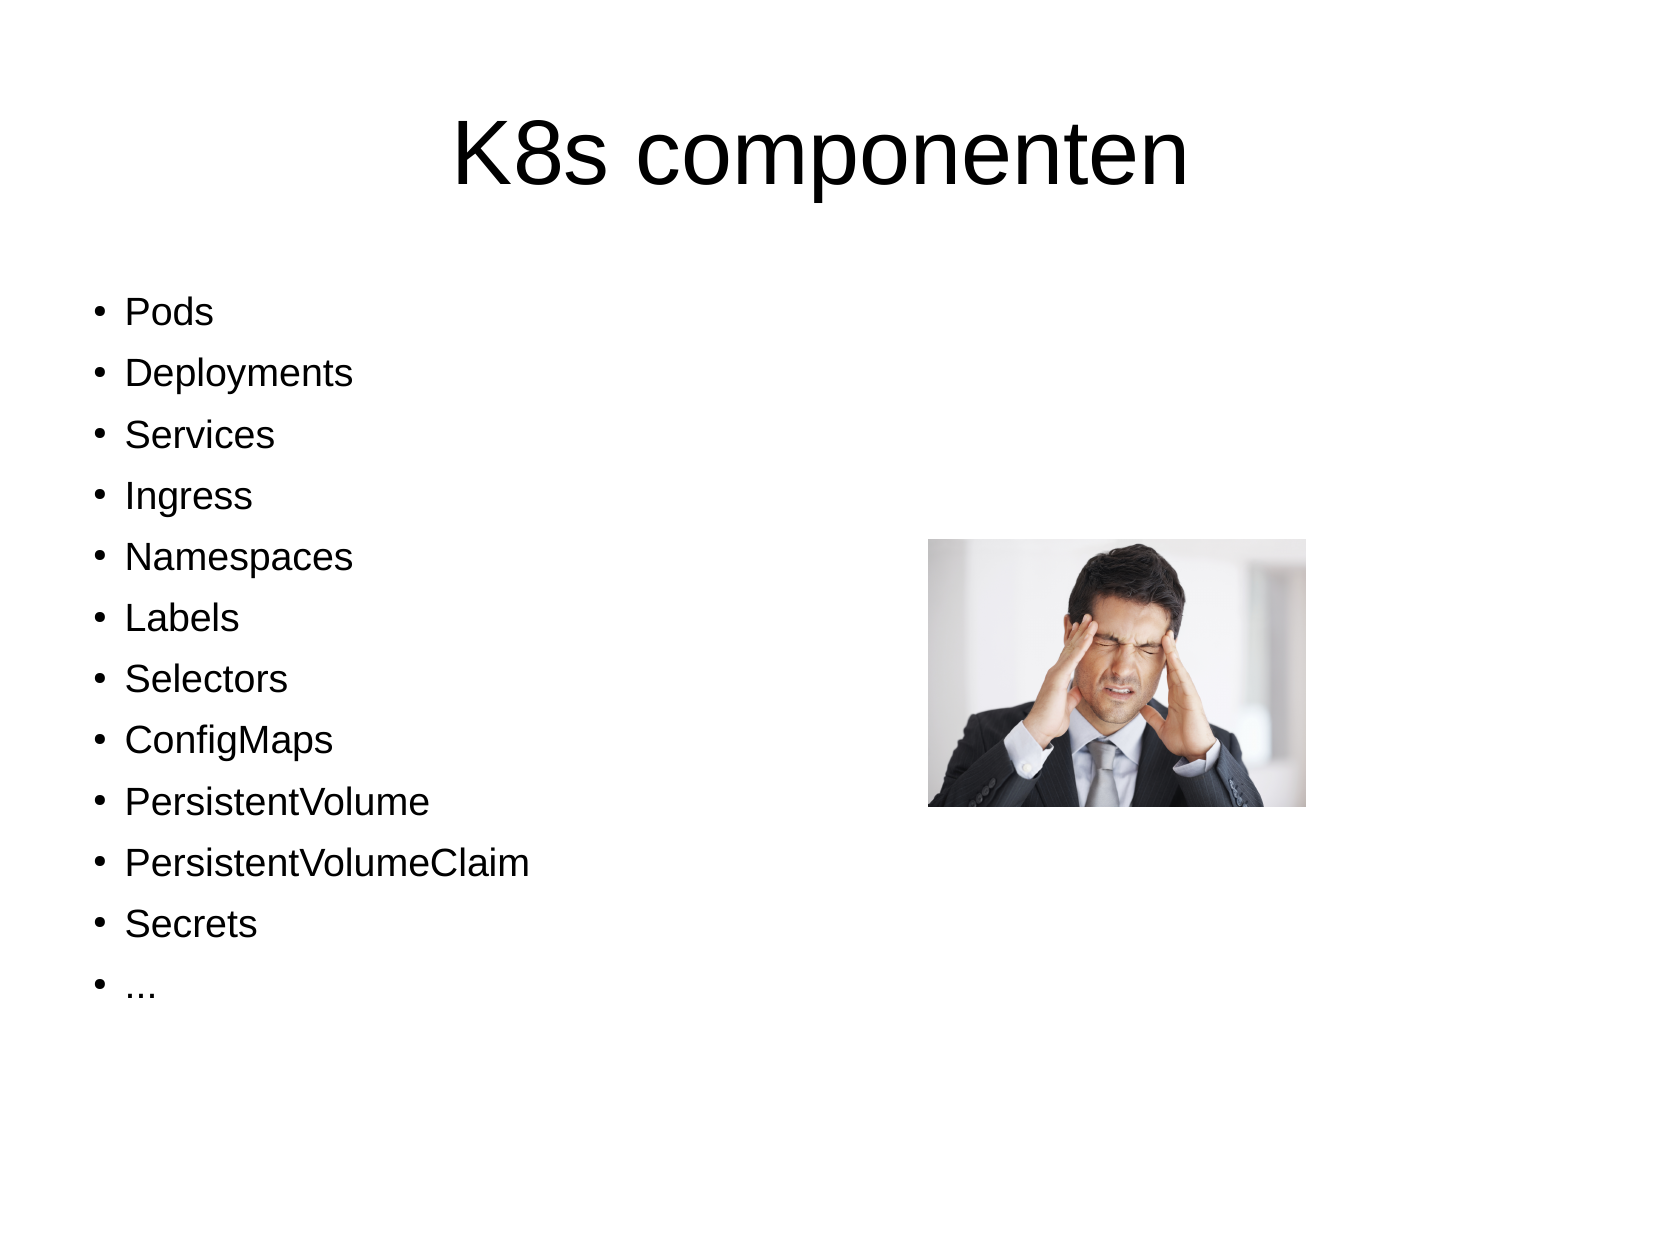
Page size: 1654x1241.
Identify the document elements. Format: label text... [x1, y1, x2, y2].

list Pods Deployments Services Ingress Namespaces Labels Selectors ConfigMaps PersistentVolume PersistentVolumeClaim Secrets ... [82, 290, 1571, 1010]
picture [928, 539, 1306, 807]
title K8s componenten [82, 49, 1571, 257]
